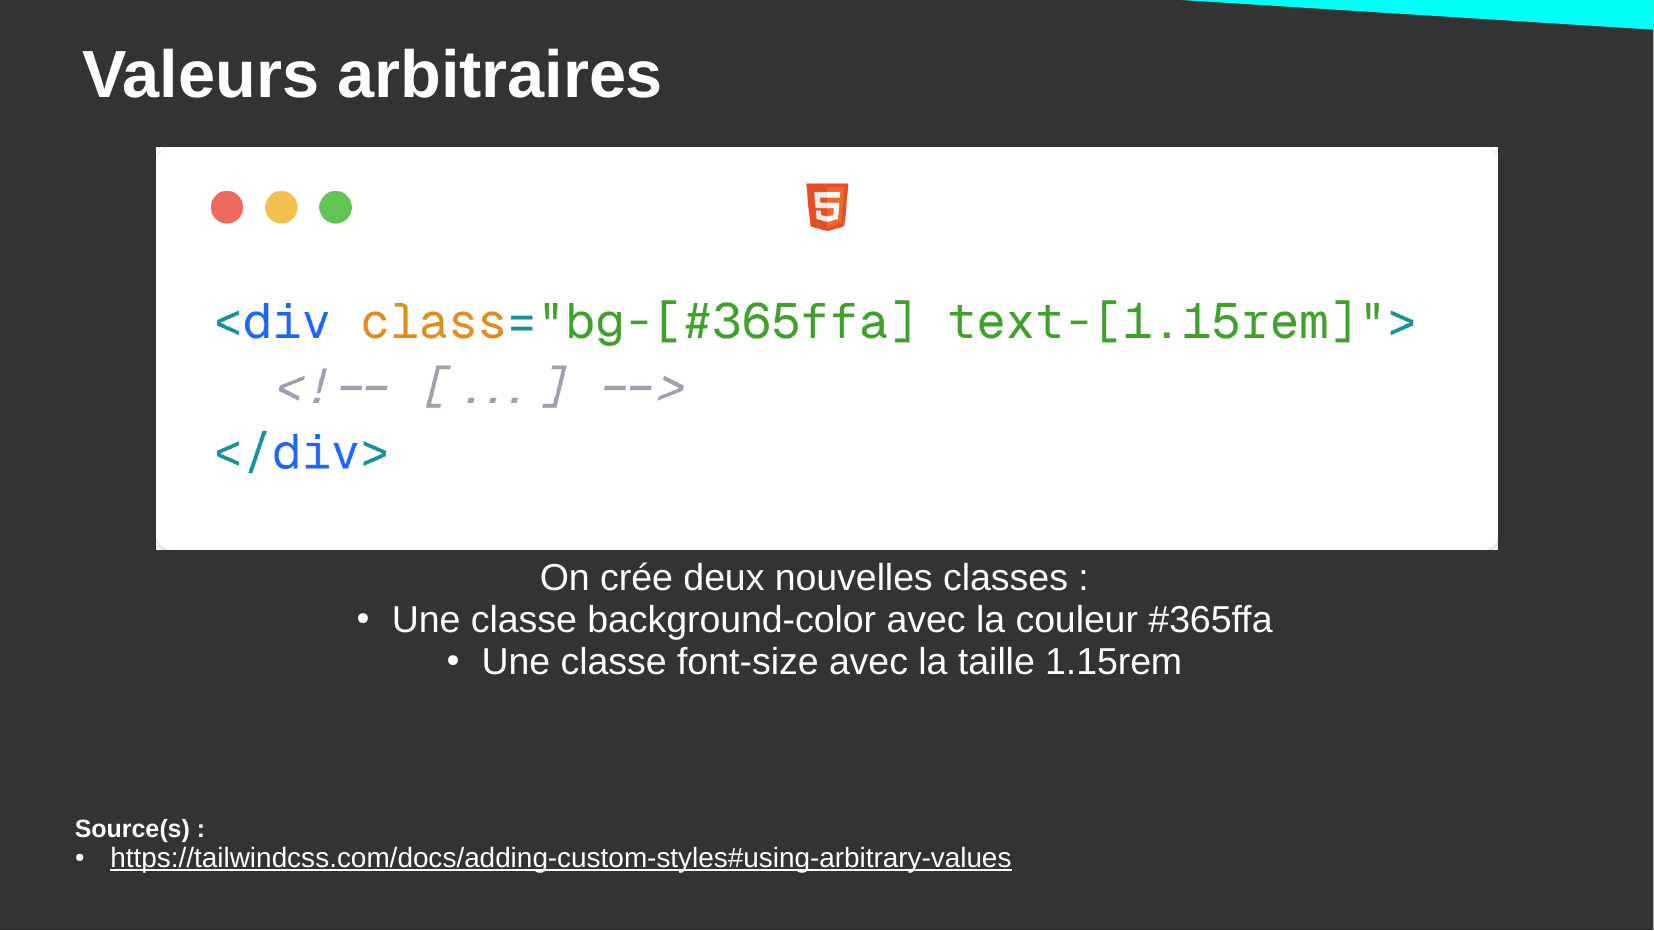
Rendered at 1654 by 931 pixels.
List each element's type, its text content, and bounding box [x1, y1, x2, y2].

text_box On crée deux nouvelles classes : Une classe background-color avec la couleur #365ffa Une classe font-size avec la taille 1.15rem [147, 549, 1482, 727]
text_box Source(s) : https://tailwindcss.com/docs/adding-custom-styles#using-arbitrary-values [60, 807, 1583, 913]
text_box [1181, 0, 1654, 30]
picture [156, 147, 1498, 550]
title Valeurs arbitraires [82, 37, 1571, 114]
